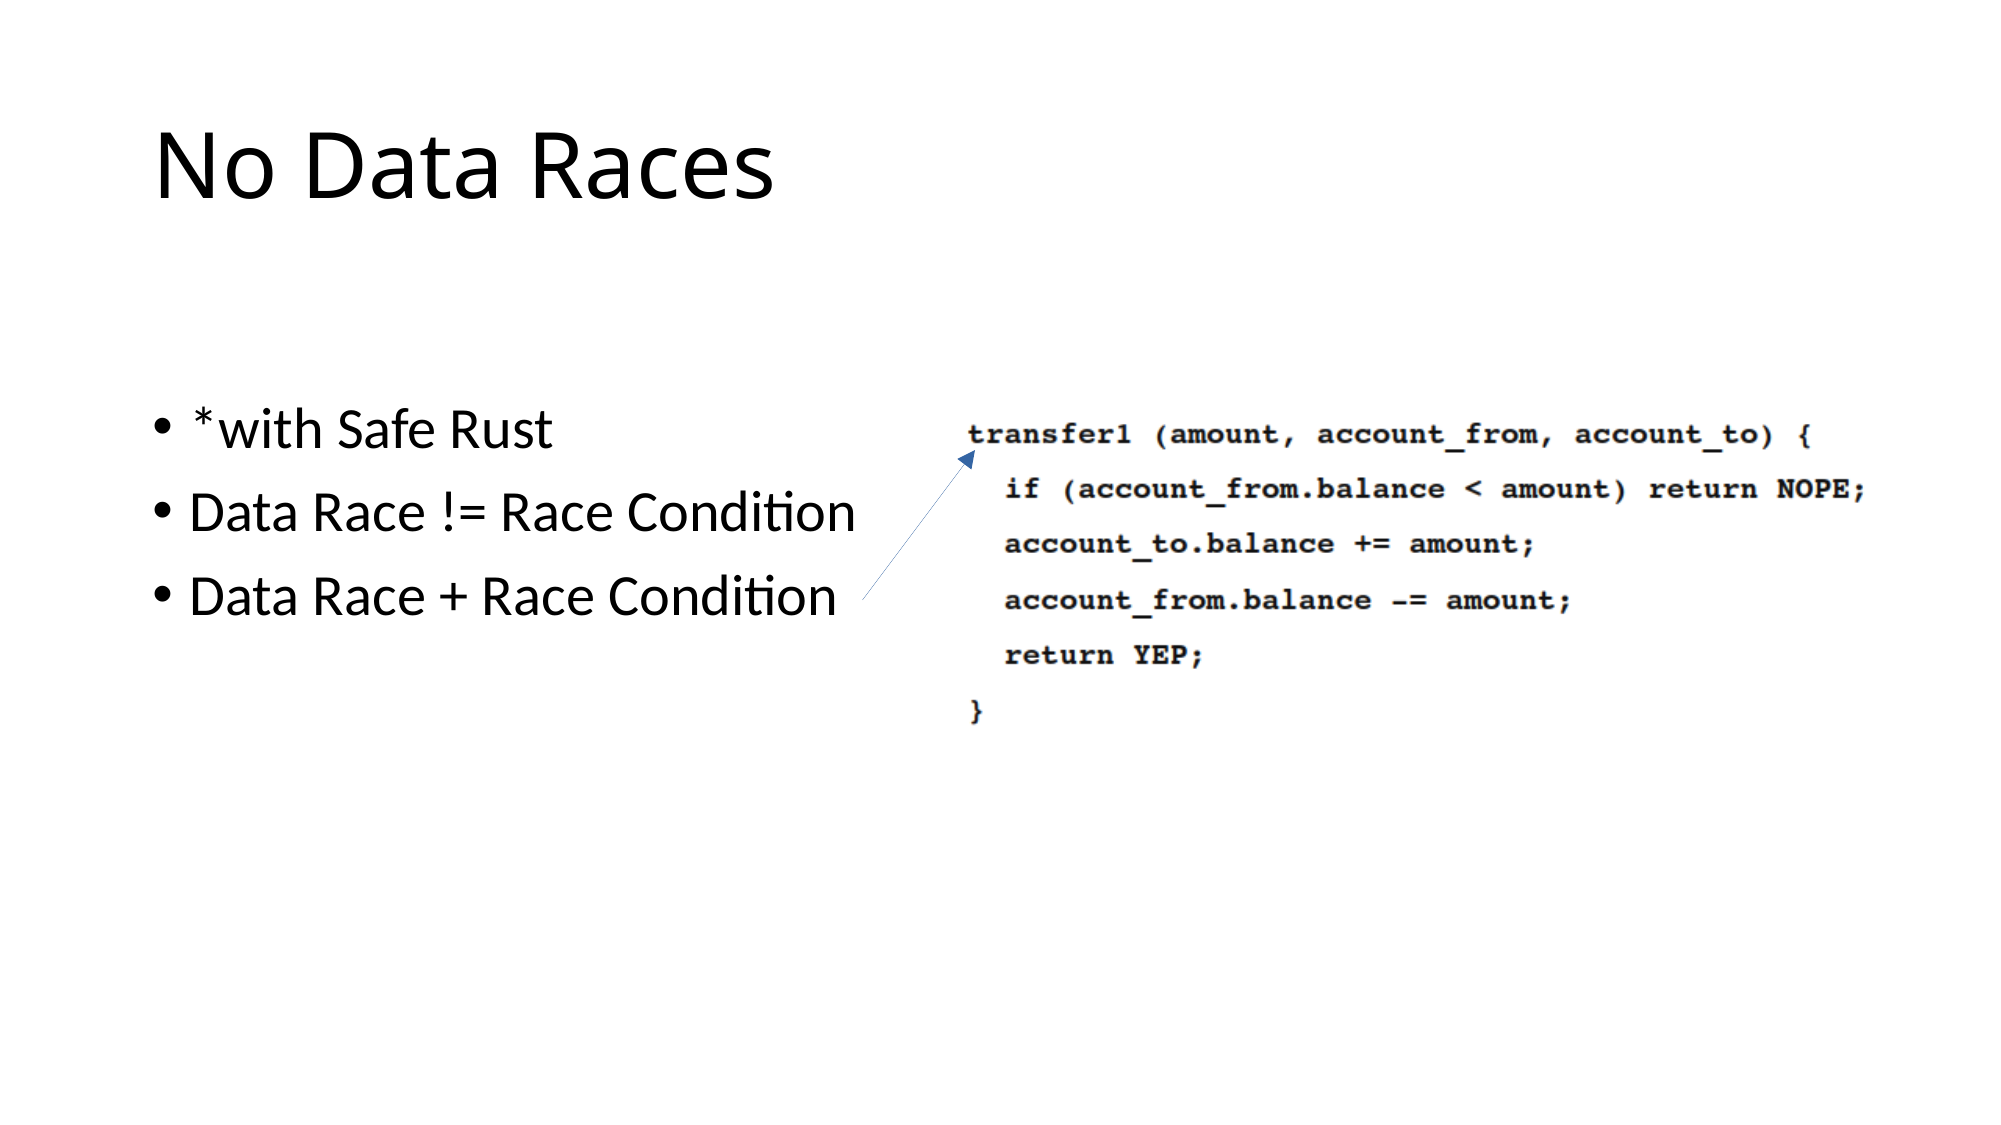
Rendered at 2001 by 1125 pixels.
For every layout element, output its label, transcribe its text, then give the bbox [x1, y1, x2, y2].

picture [942, 412, 1913, 741]
title No Data Races [137, 59, 1863, 278]
list *with Safe Rust Data Race != Race Condition Data Race + Race Condition [137, 299, 1013, 1014]
